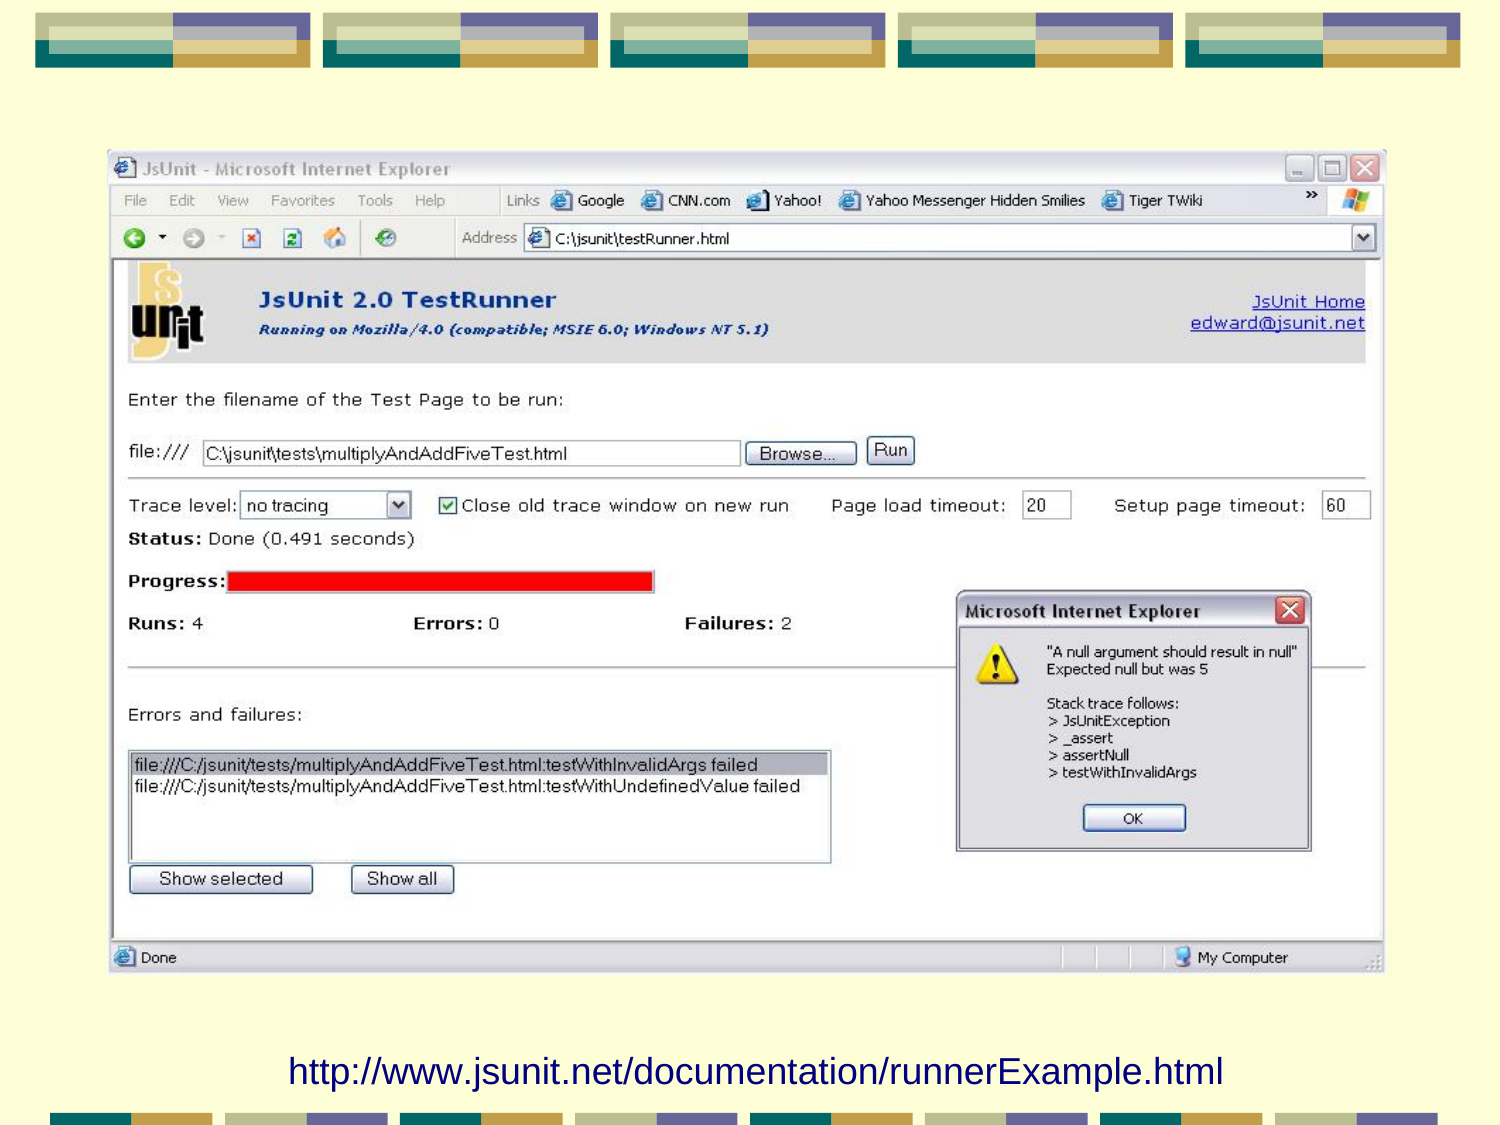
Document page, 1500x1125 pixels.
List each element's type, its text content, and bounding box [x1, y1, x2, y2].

text_box http://www.jsunit.net/documentation/runnerExample.html [130, 1047, 1382, 1104]
picture [107, 149, 1387, 976]
